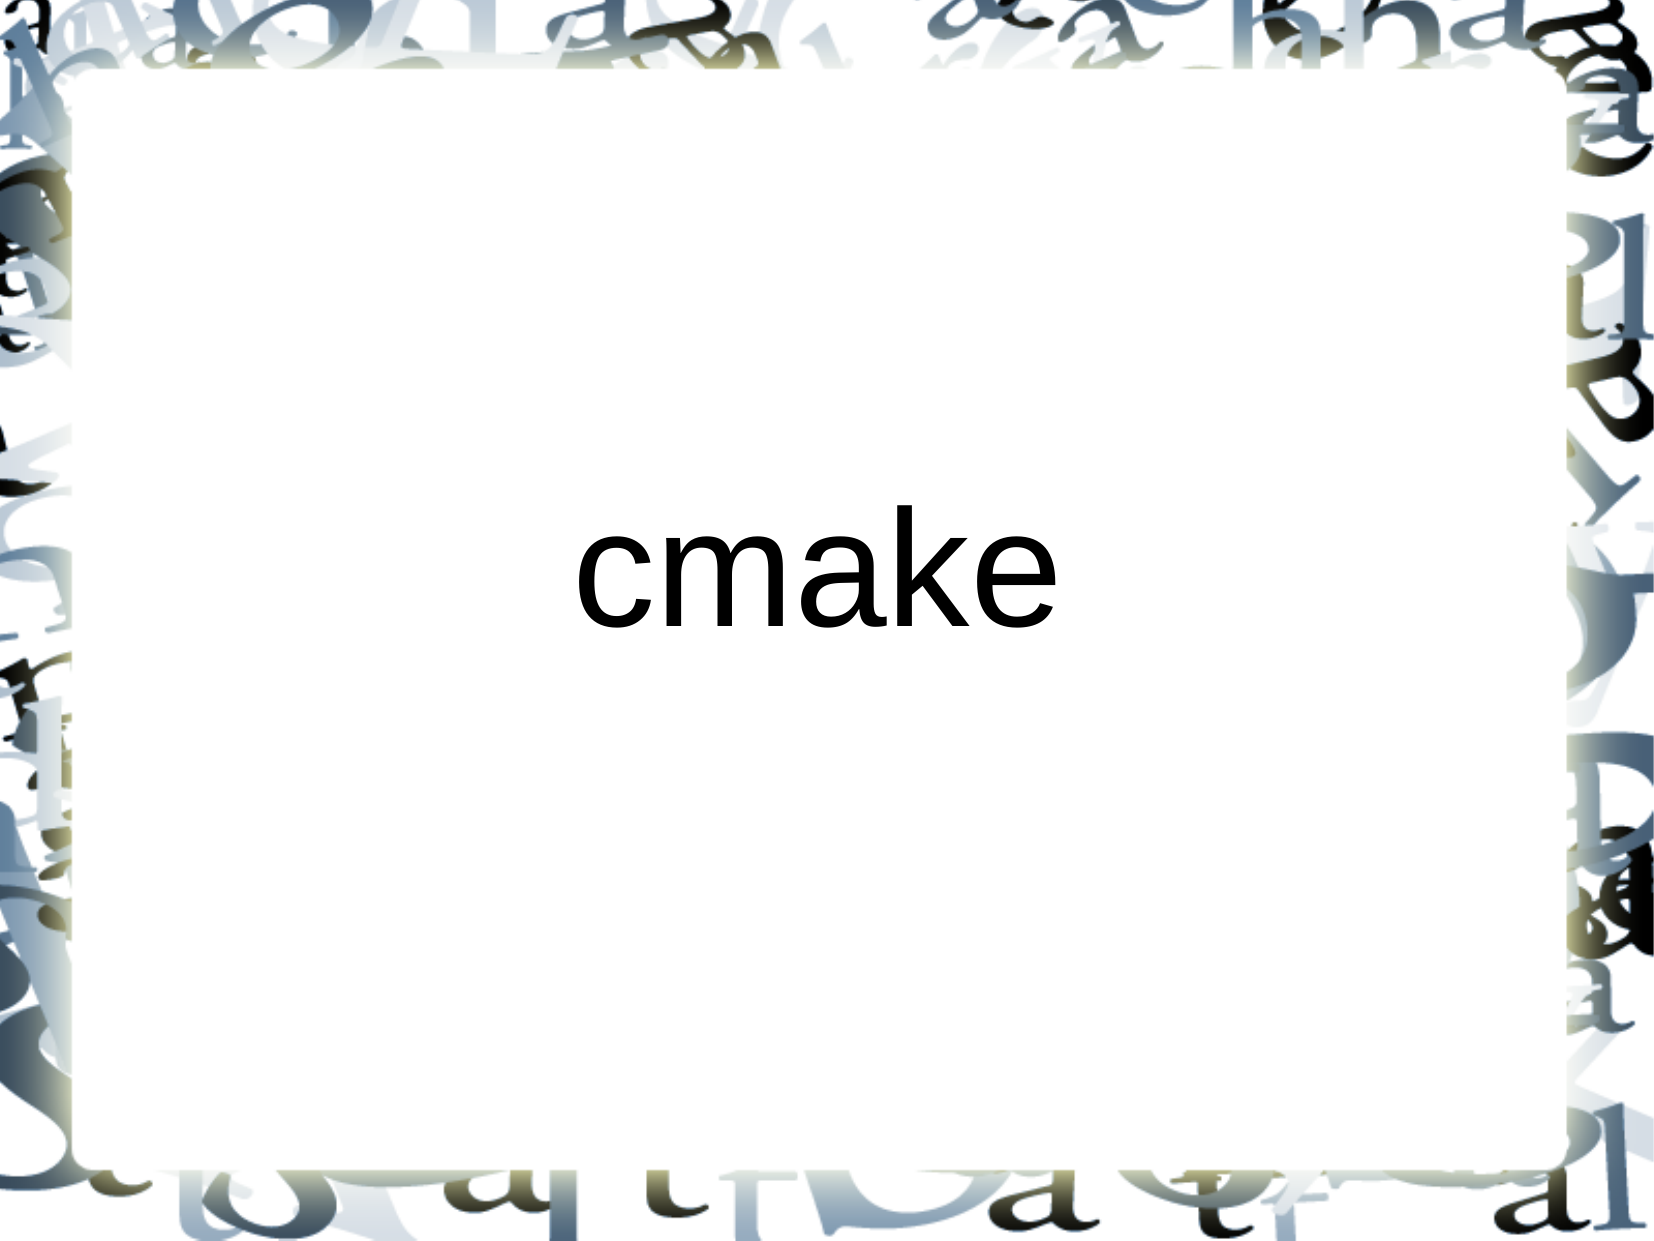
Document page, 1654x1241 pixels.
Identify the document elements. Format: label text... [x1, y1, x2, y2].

list cmake [106, 266, 1530, 987]
picture [0, 0, 1654, 1241]
